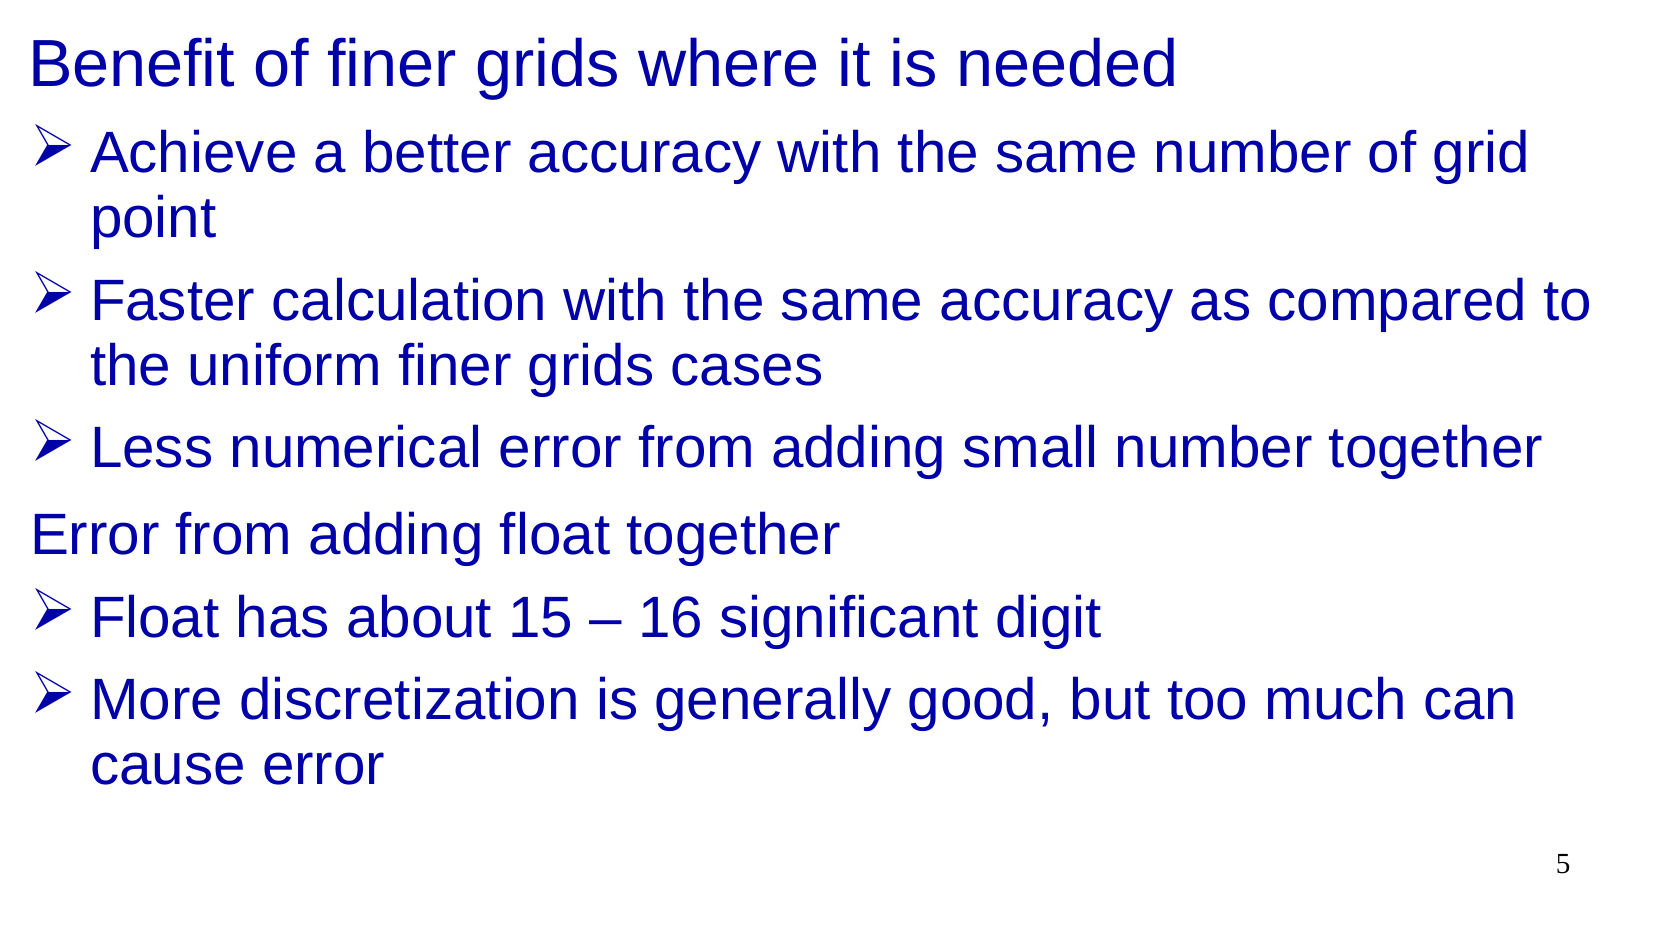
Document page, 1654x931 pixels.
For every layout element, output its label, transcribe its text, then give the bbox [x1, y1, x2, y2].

title Benefit of finer grids where it is needed [28, 21, 1626, 106]
list Achieve a better accuracy with the same number of grid point Faster calculation with the same accuracy as compared to the uniform finer grids cases Less numerical error from adding small number together Error from adding float together Float has about 15 – 16 significant digit More discretization is generally good, but too much can cause error [30, 120, 1645, 916]
